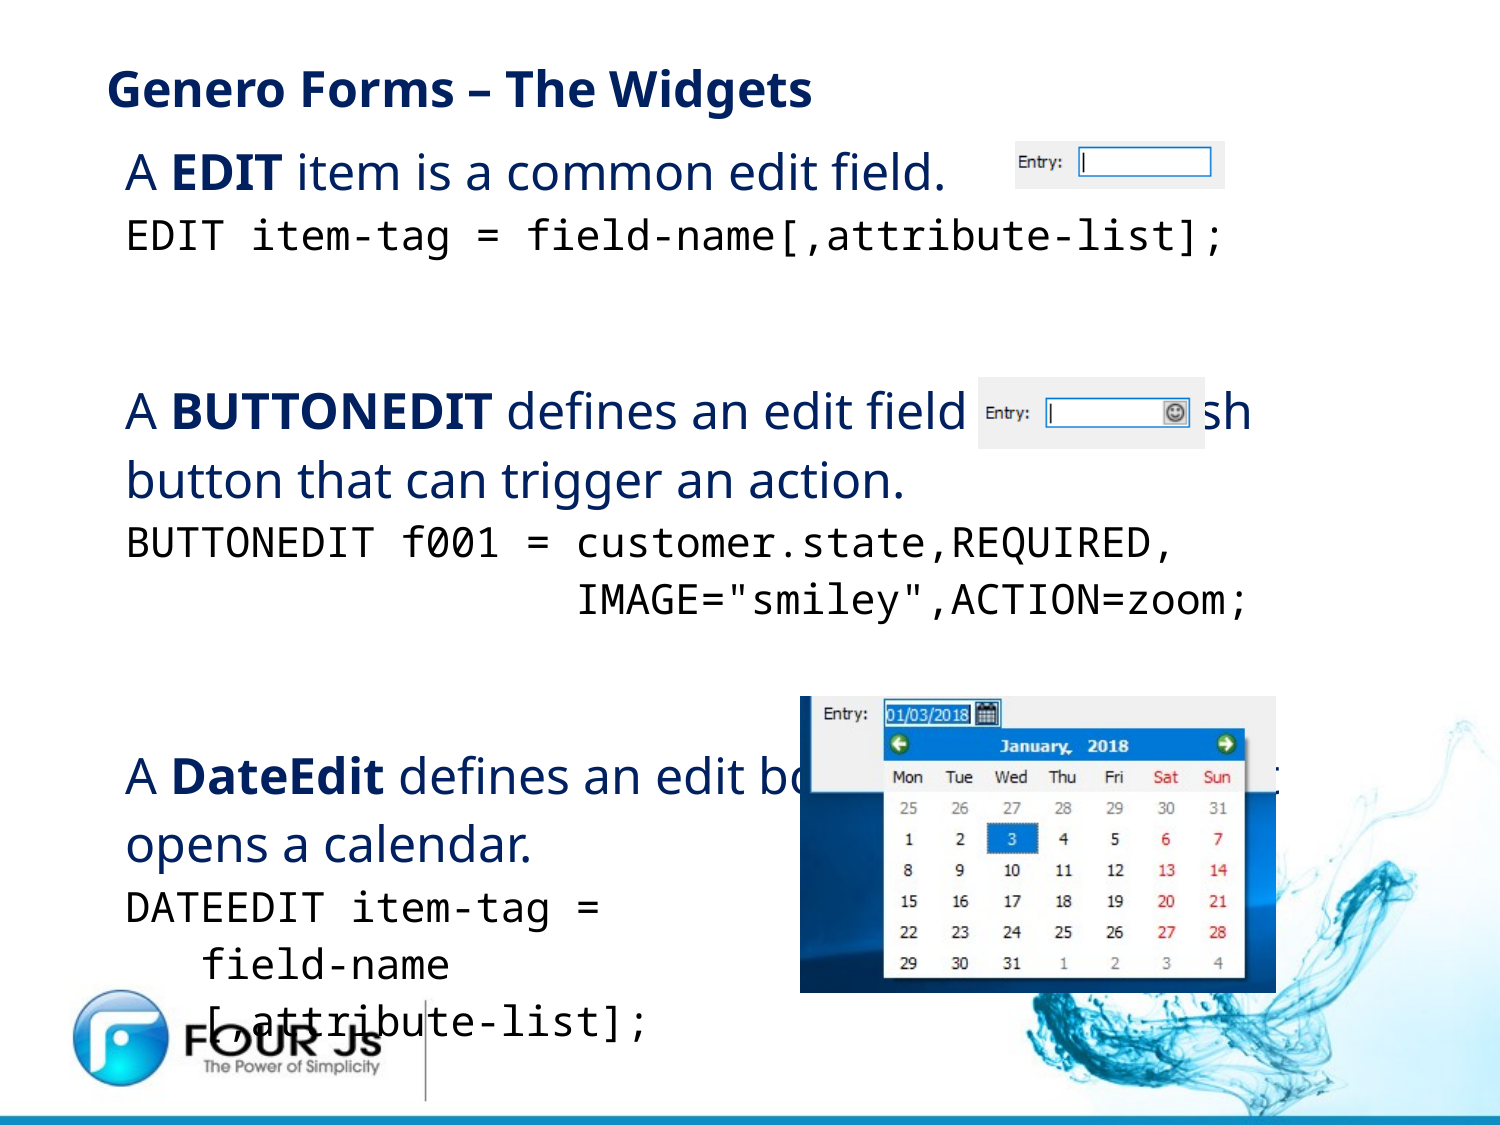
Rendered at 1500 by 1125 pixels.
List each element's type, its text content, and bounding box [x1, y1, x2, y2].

picture [0, 0, 1500, 1122]
text_box A EDIT item is a common edit field. EDIT item-tag = field-name[,attribute-list]; A BUTTONEDIT defines an edit field with a push button that can trigger an action. BUTTONEDIT f001 = customer.state,REQUIRED, IMAGE="smiley",ACTION=zoom; A DateEdit defines an edit box with a button that opens a calendar. DATEEDIT item-tag = field-name [,attribute-list]; [110, 129, 1312, 993]
title Genero Forms – The Widgets [106, 35, 1388, 142]
